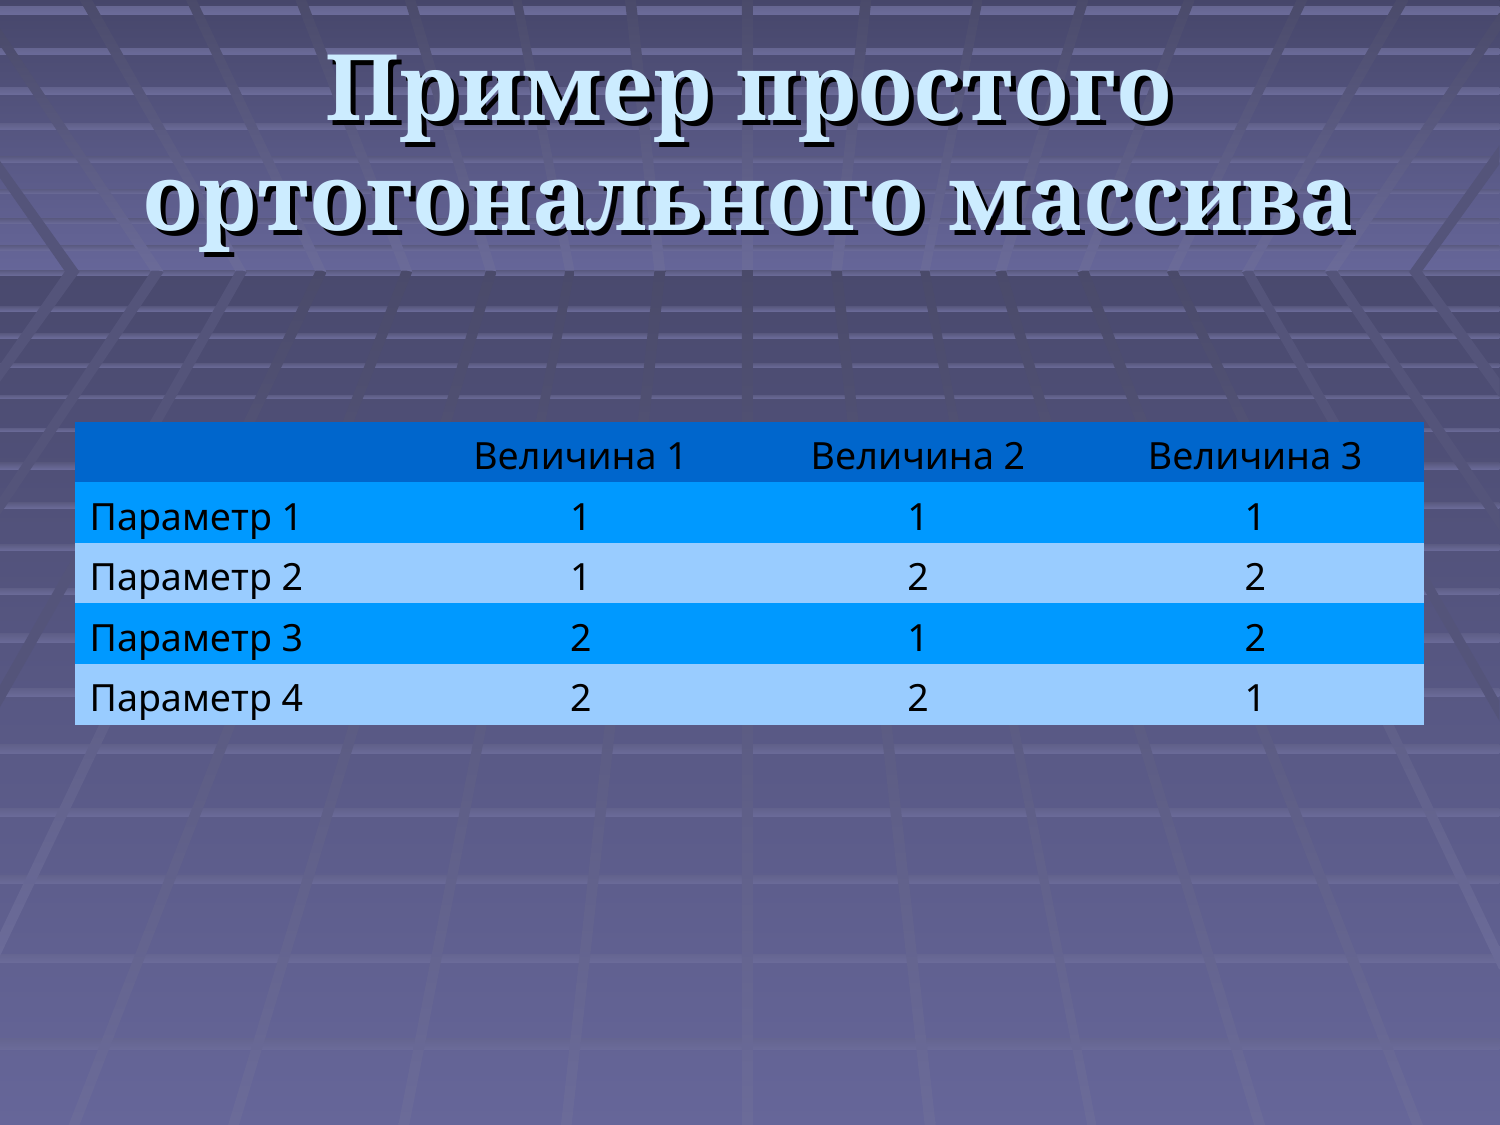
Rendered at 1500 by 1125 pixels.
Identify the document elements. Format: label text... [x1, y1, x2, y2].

table_cell 2 [412, 603, 749, 664]
table_cell Параметр 2 [75, 543, 412, 603]
table_header Величина 2 [749, 422, 1087, 482]
table_header Величина 3 [1087, 422, 1424, 482]
title Пример простого ортогонального массива [74, 20, 1424, 257]
table_cell 2 [749, 664, 1087, 725]
table_cell 1 [749, 482, 1087, 543]
table_cell 2 [412, 664, 749, 725]
table_header Величина 1 [412, 422, 749, 482]
table_cell 1 [412, 482, 749, 543]
table_cell Параметр 3 [75, 603, 412, 664]
table_cell 2 [1087, 543, 1424, 603]
table_cell 1 [1087, 482, 1424, 543]
table_cell 1 [412, 543, 749, 603]
table_cell 1 [749, 603, 1087, 664]
table_cell 2 [749, 543, 1087, 603]
table_cell Параметр 4 [75, 664, 412, 725]
table_header [75, 422, 412, 482]
table_cell Параметр 1 [75, 482, 412, 543]
table_cell 2 [1087, 603, 1424, 664]
table_cell 1 [1087, 664, 1424, 725]
